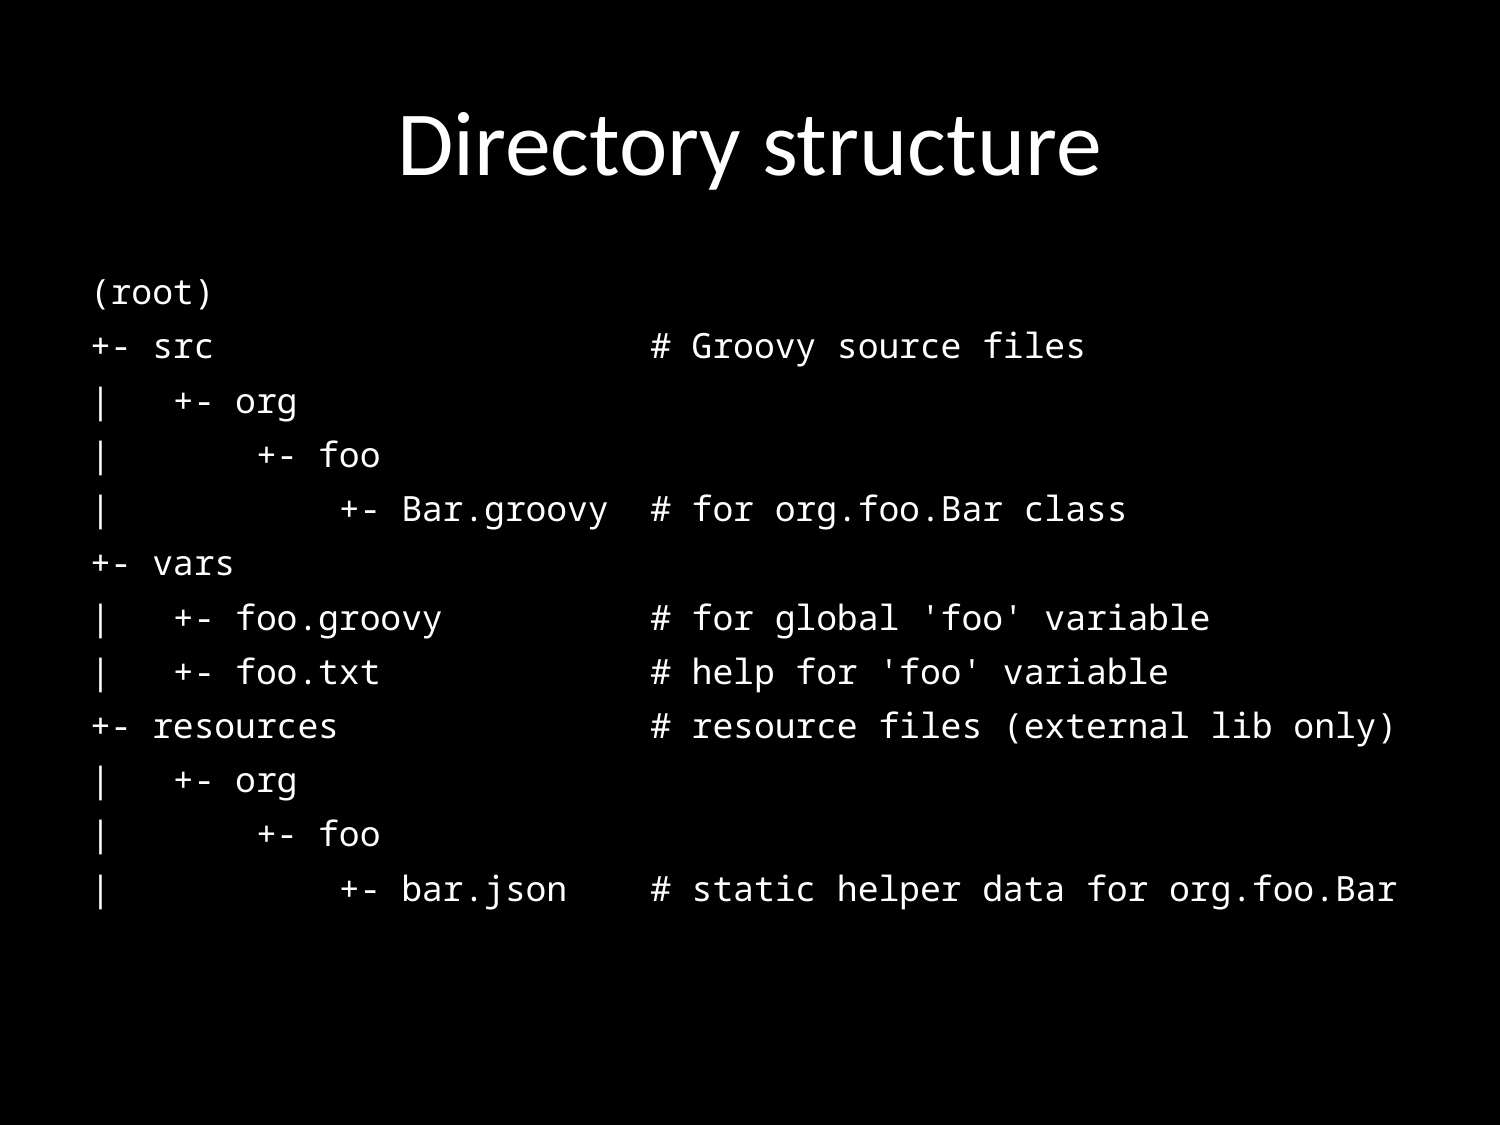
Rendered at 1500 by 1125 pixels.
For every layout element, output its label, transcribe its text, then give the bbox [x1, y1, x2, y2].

title Directory structure [75, 45, 1425, 233]
list (root) +- src # Groovy source files | +- org | +- foo | +- Bar.groovy # for org.foo.Bar class +- vars | +- foo.groovy # for global 'foo' variable | +- foo.txt # help for 'foo' variable +- resources # resource files (external lib only) | +- org | +- foo | +- bar.json # static helper data for org.foo.Bar [75, 262, 1425, 1005]
